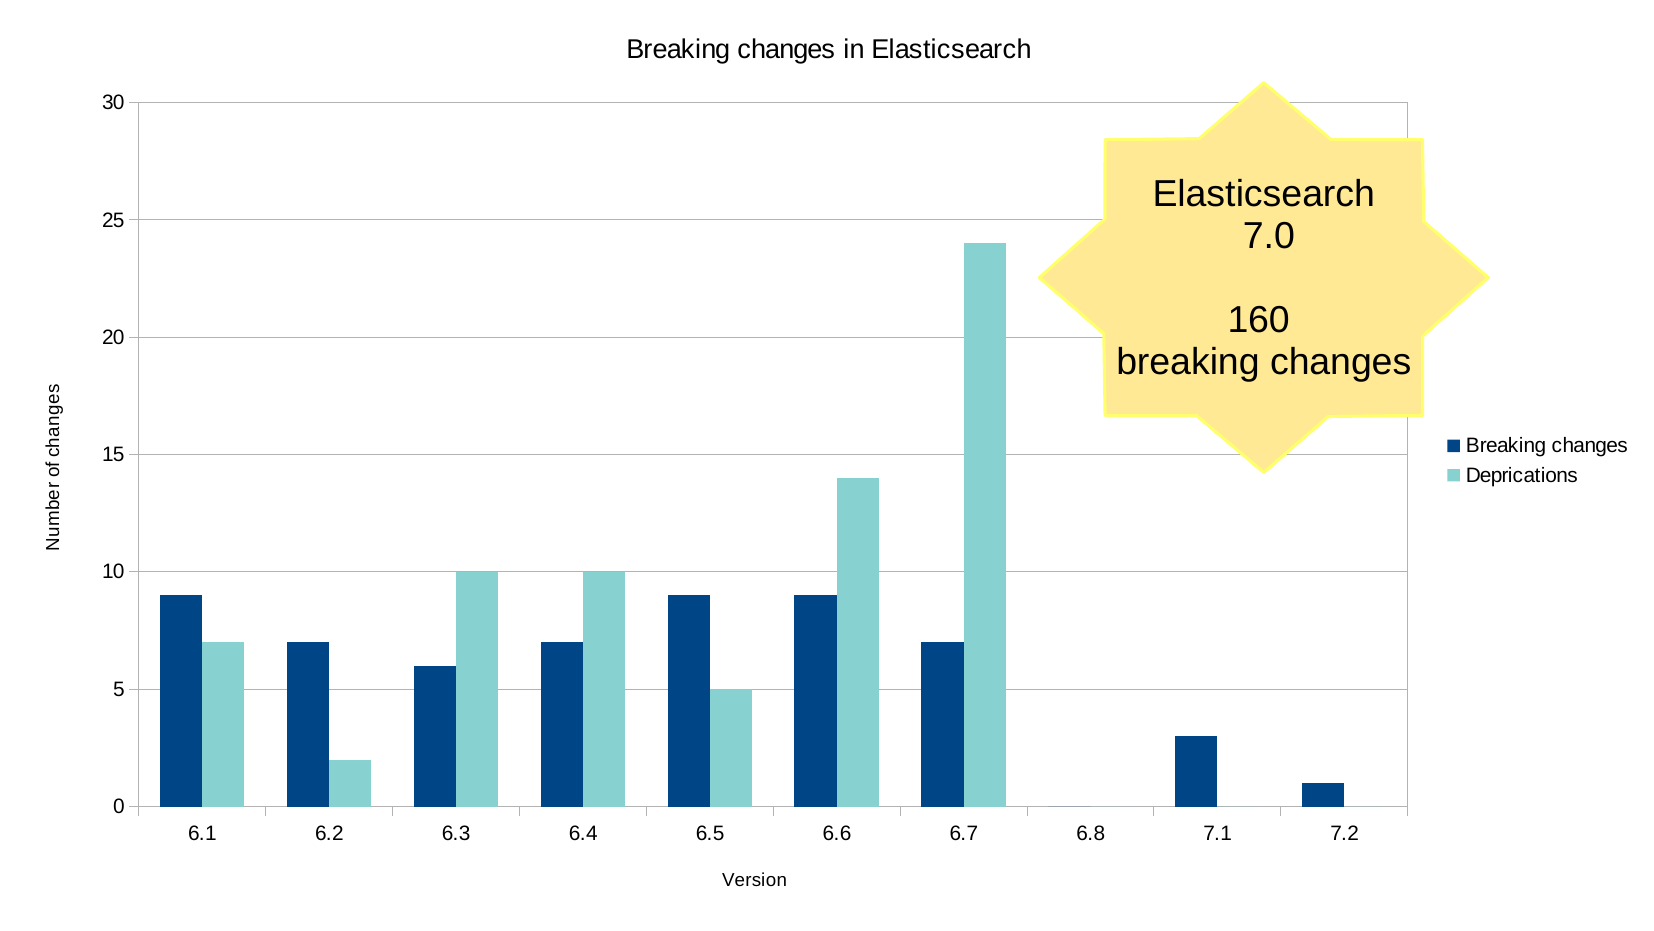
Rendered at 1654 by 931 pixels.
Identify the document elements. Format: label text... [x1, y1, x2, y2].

chart [9, 0, 1648, 922]
text_box Elasticsearch 7.0 160 breaking changes [1039, 82, 1489, 473]
